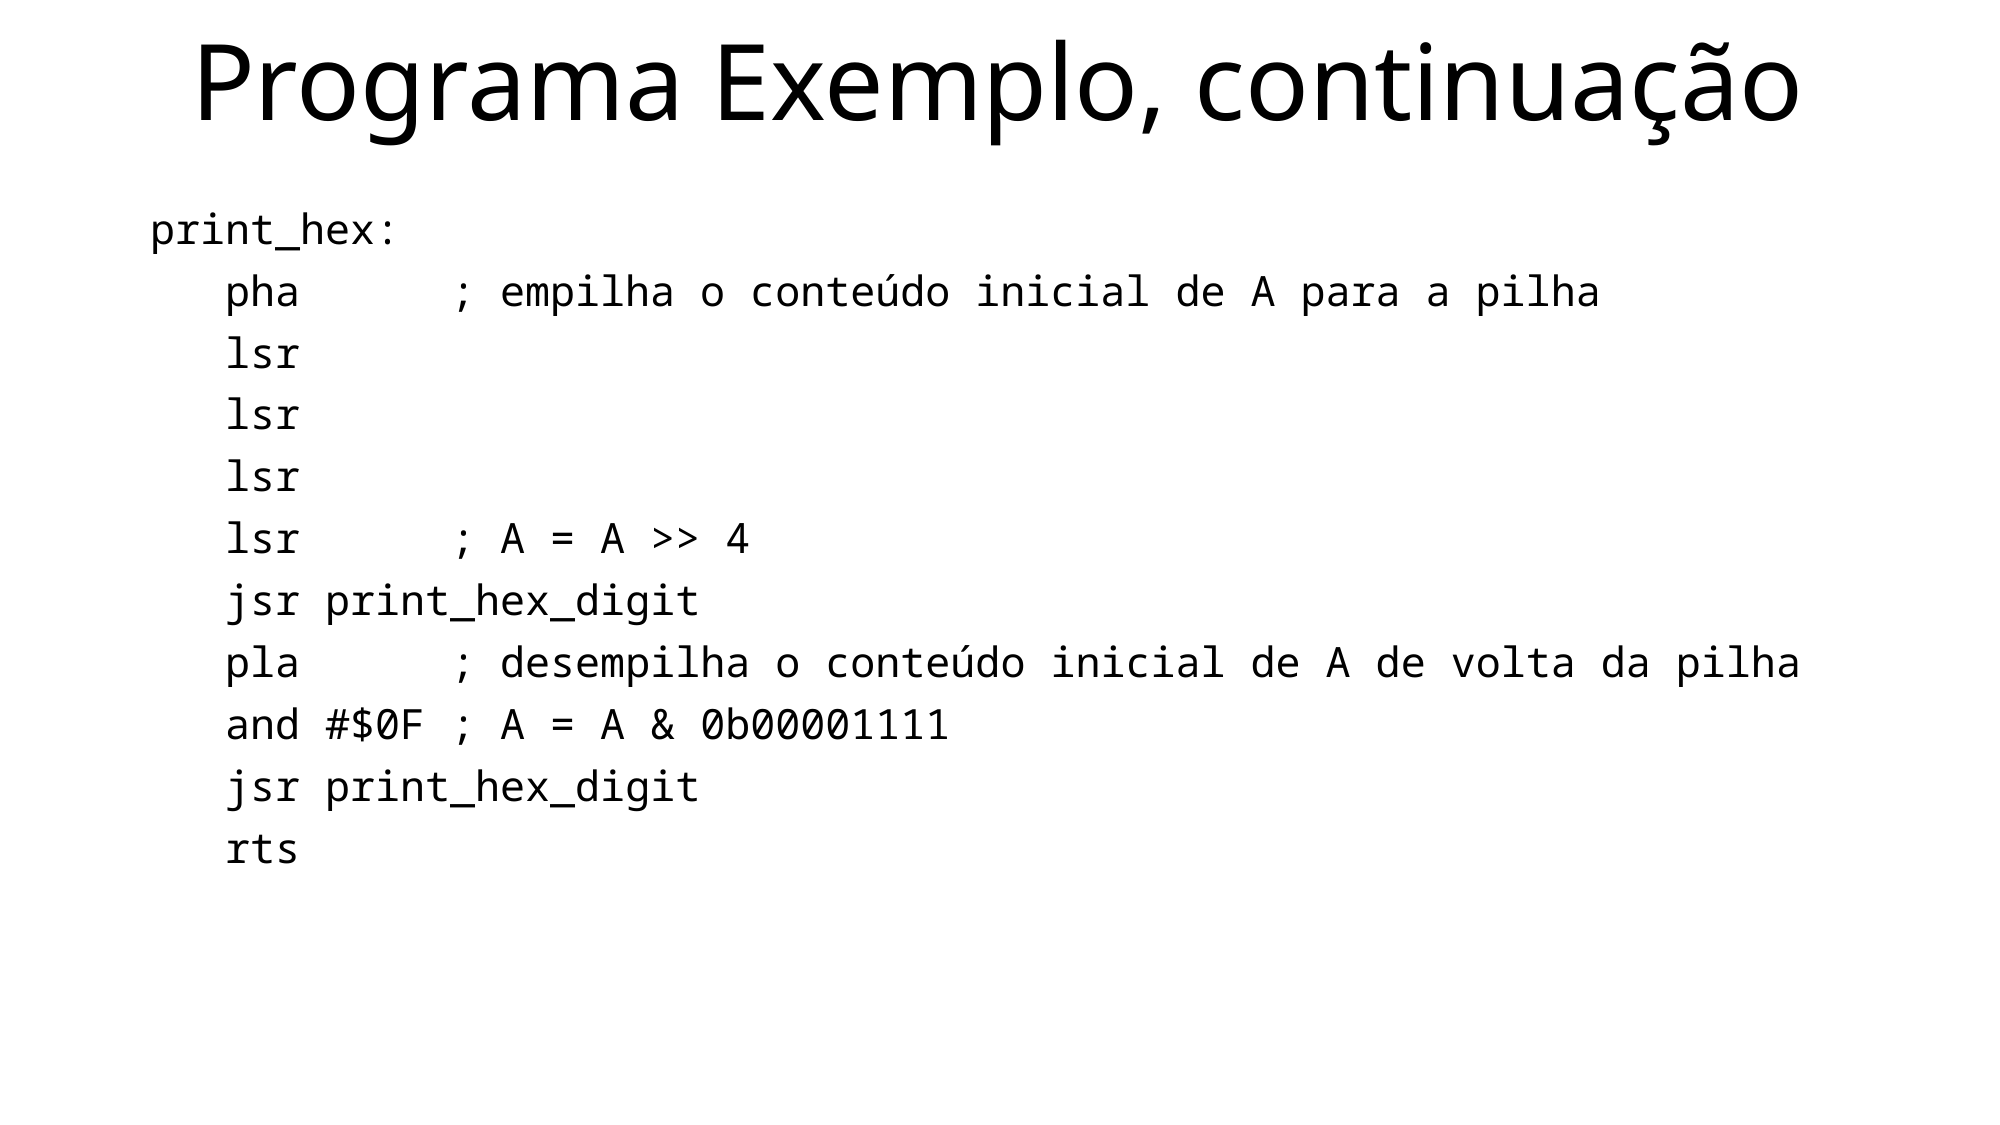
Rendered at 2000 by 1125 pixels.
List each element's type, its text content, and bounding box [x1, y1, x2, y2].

title Programa Exemplo, continuação [135, 7, 1861, 165]
list print_hex: pha ; empilha o conteúdo inicial de A para a pilha lsr lsr lsr lsr ; A = A >> 4 jsr print_hex_digit pla ; desempilha o conteúdo inicial de A de volta da pilha and #$0F ; A = A & 0b00001111 jsr print_hex_digit rts [135, 195, 1860, 1036]
